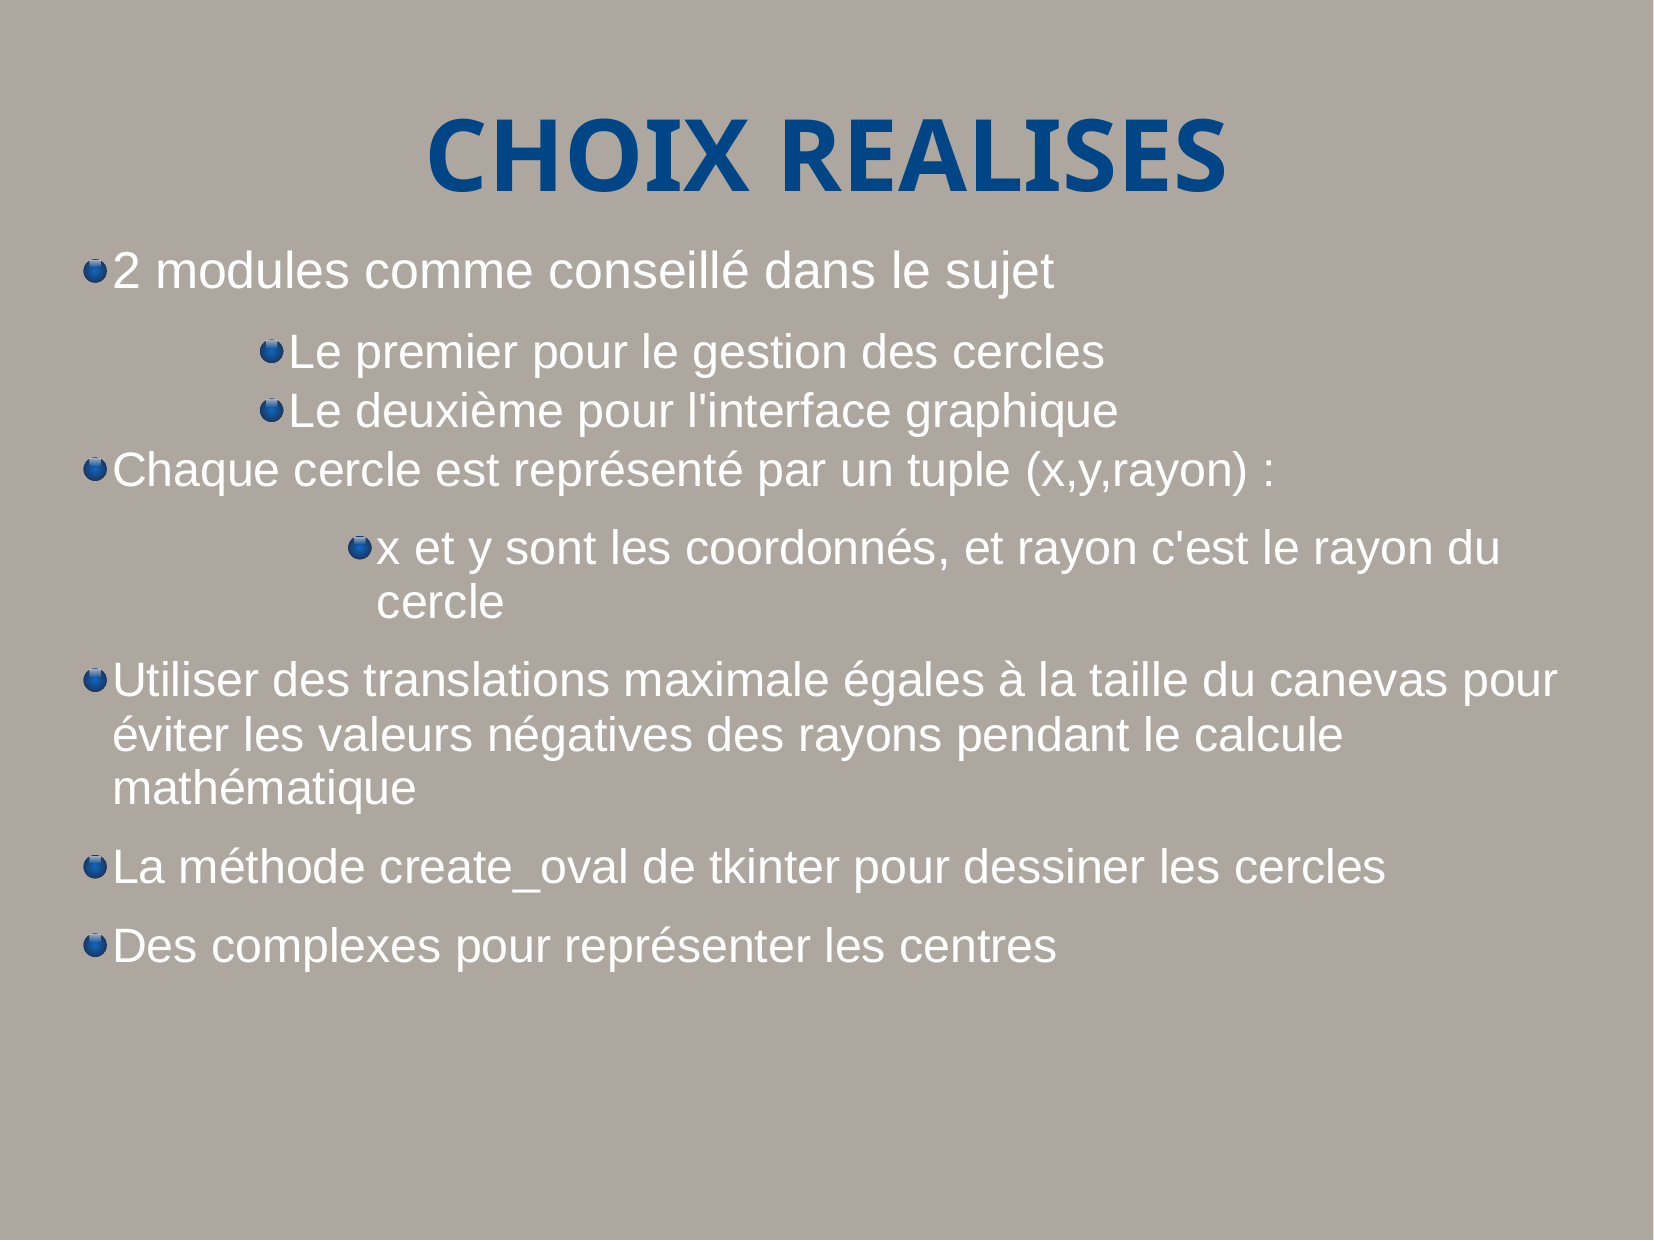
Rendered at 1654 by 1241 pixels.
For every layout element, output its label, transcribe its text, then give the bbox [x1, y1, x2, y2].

title CHOIX REALISES [82, 49, 1571, 242]
list 2 modules comme conseillé dans le sujet Le premier pour le gestion des cercles Le deuxième pour l'interface graphique Chaque cercle est représenté par un tuple (x,y,rayon) : x et y sont les coordonnés, et rayon c'est le rayon du cercle Utiliser des translations maximale égales à la taille du canevas pour éviter les valeurs négatives des rayons pendant le calcule mathématique La méthode create_oval de tkinter pour dessiner les cercles Des complexes pour représenter les centres [82, 242, 1571, 1199]
